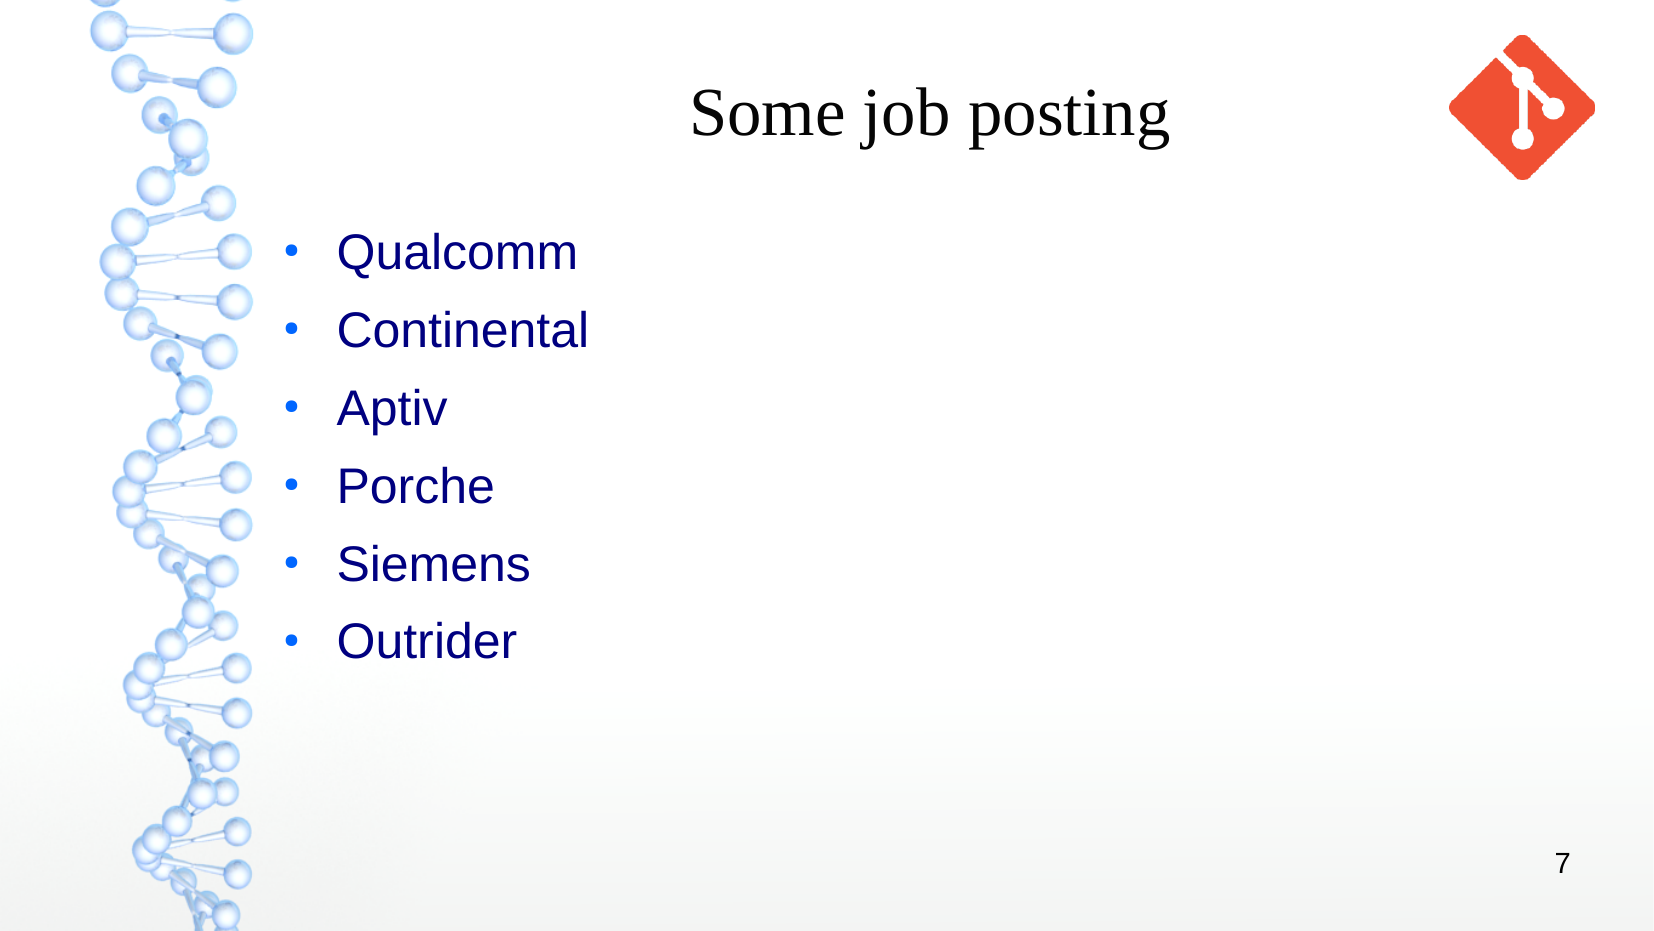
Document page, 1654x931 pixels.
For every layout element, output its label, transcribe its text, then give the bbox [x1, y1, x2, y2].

title Some job posting [265, 35, 1595, 189]
picture [0, 0, 1654, 931]
list Qualcomm Continental Aptiv Porche Siemens Outrider [265, 224, 1595, 670]
